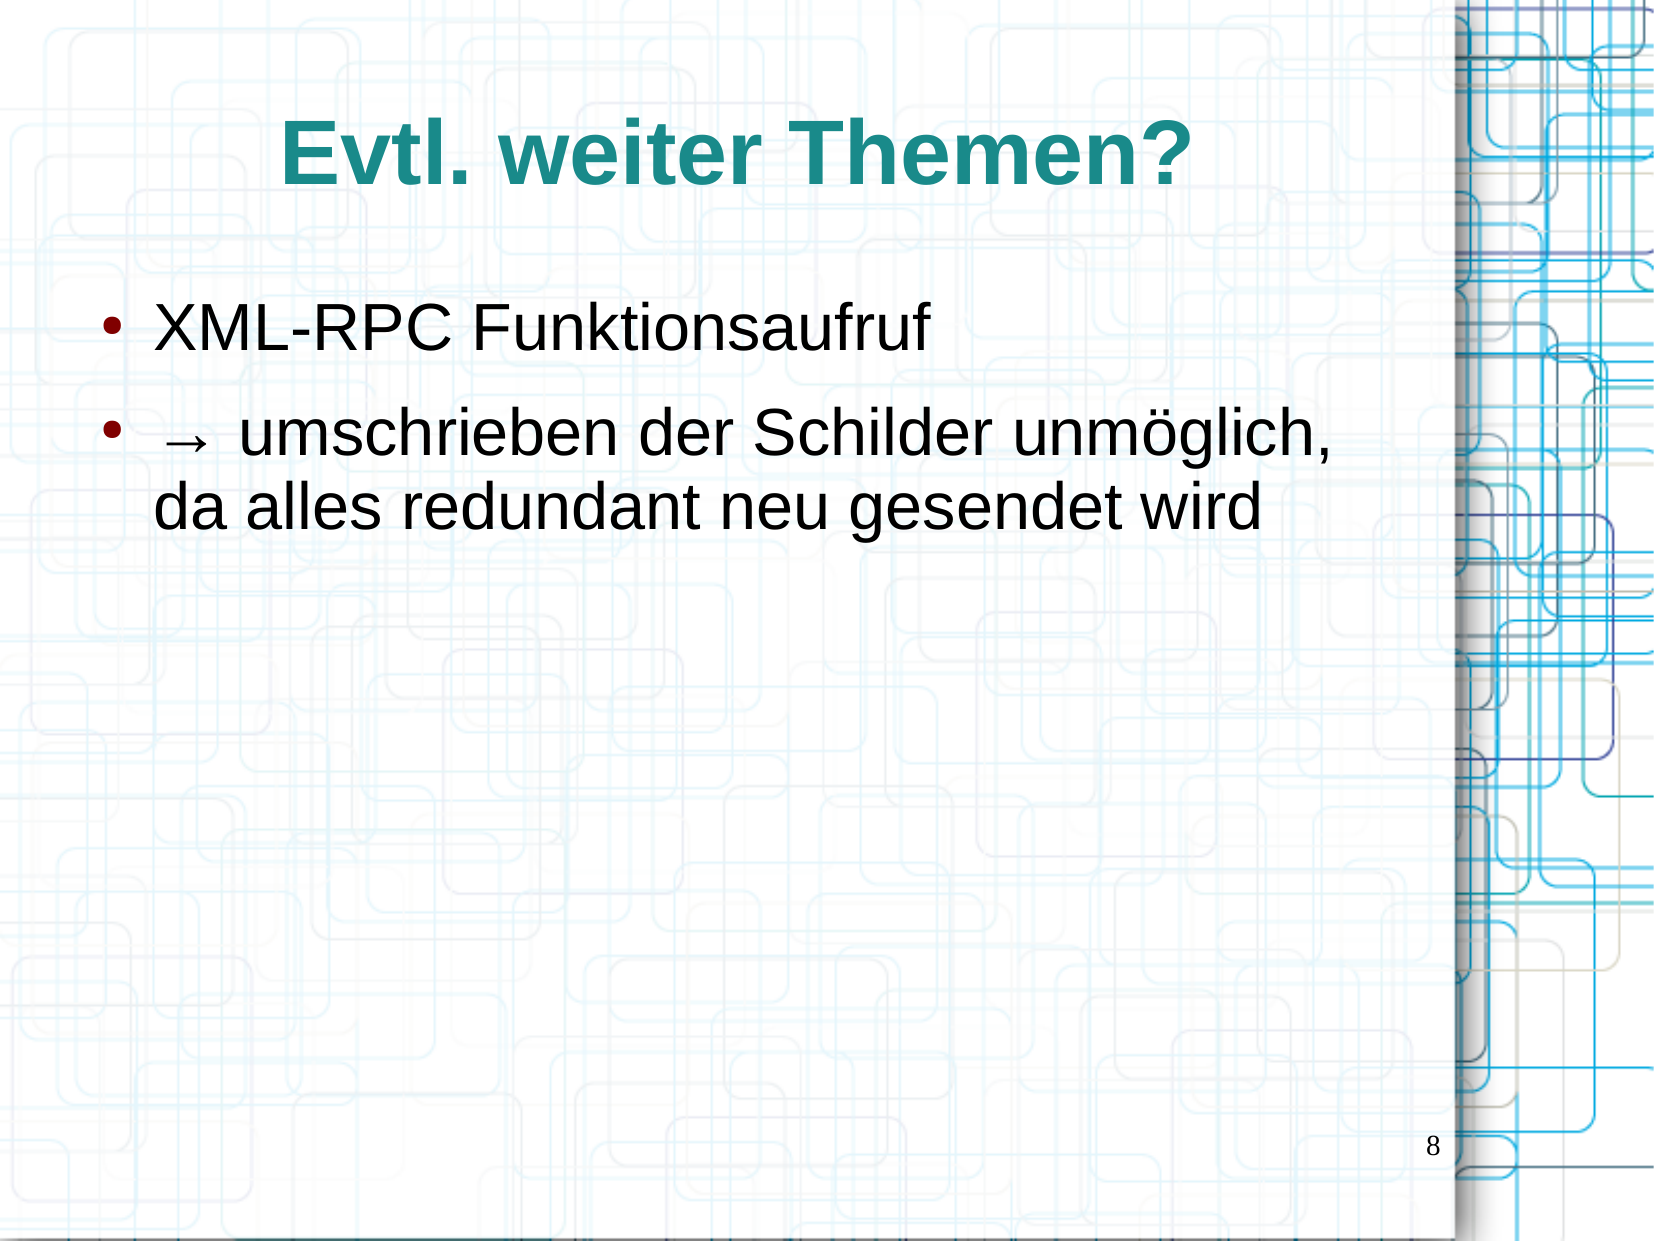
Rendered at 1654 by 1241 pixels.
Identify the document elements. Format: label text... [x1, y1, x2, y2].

title Evtl. weiter Themen? [59, 51, 1418, 255]
list XML-RPC Funktionsaufruf → umschrieben der Schilder unmöglich, da alles redundant neu gesendet wird [82, 290, 1418, 1106]
picture [0, 0, 1654, 1241]
